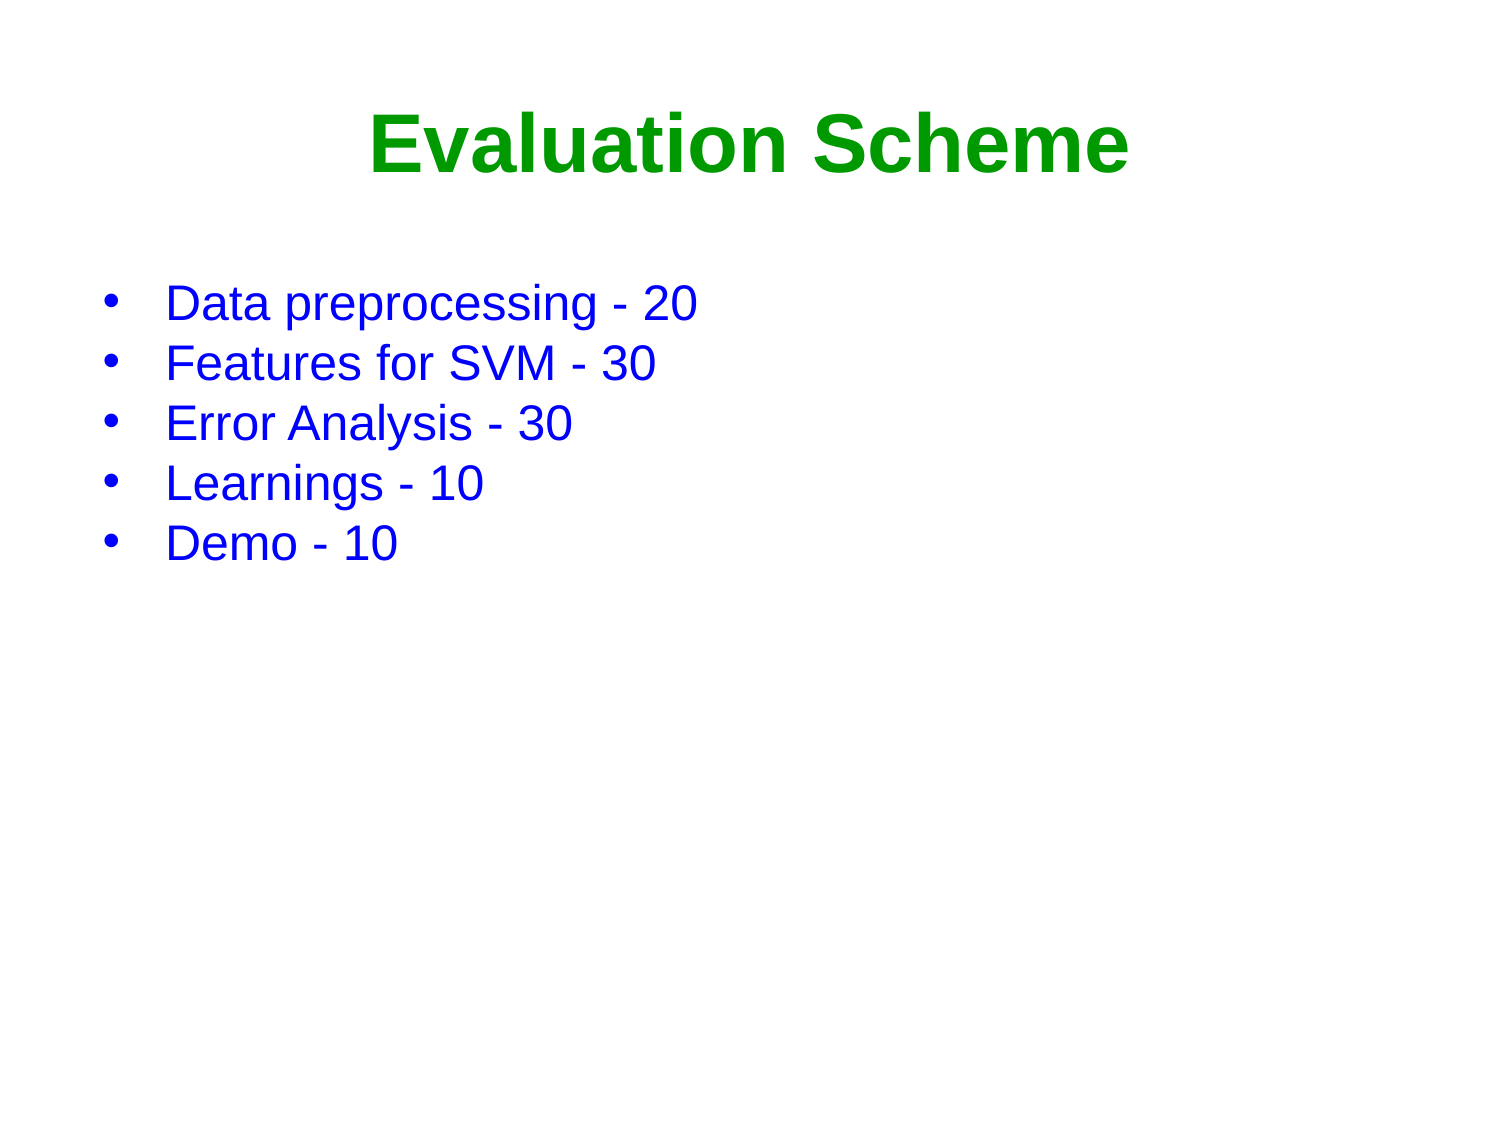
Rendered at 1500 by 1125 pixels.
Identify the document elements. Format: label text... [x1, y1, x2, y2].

list Data preprocessing - 20 Features for SVM - 30 Error Analysis - 30 Learnings - 10 Demo - 10 [75, 262, 1425, 1005]
title Evaluation Scheme [75, 45, 1425, 233]
